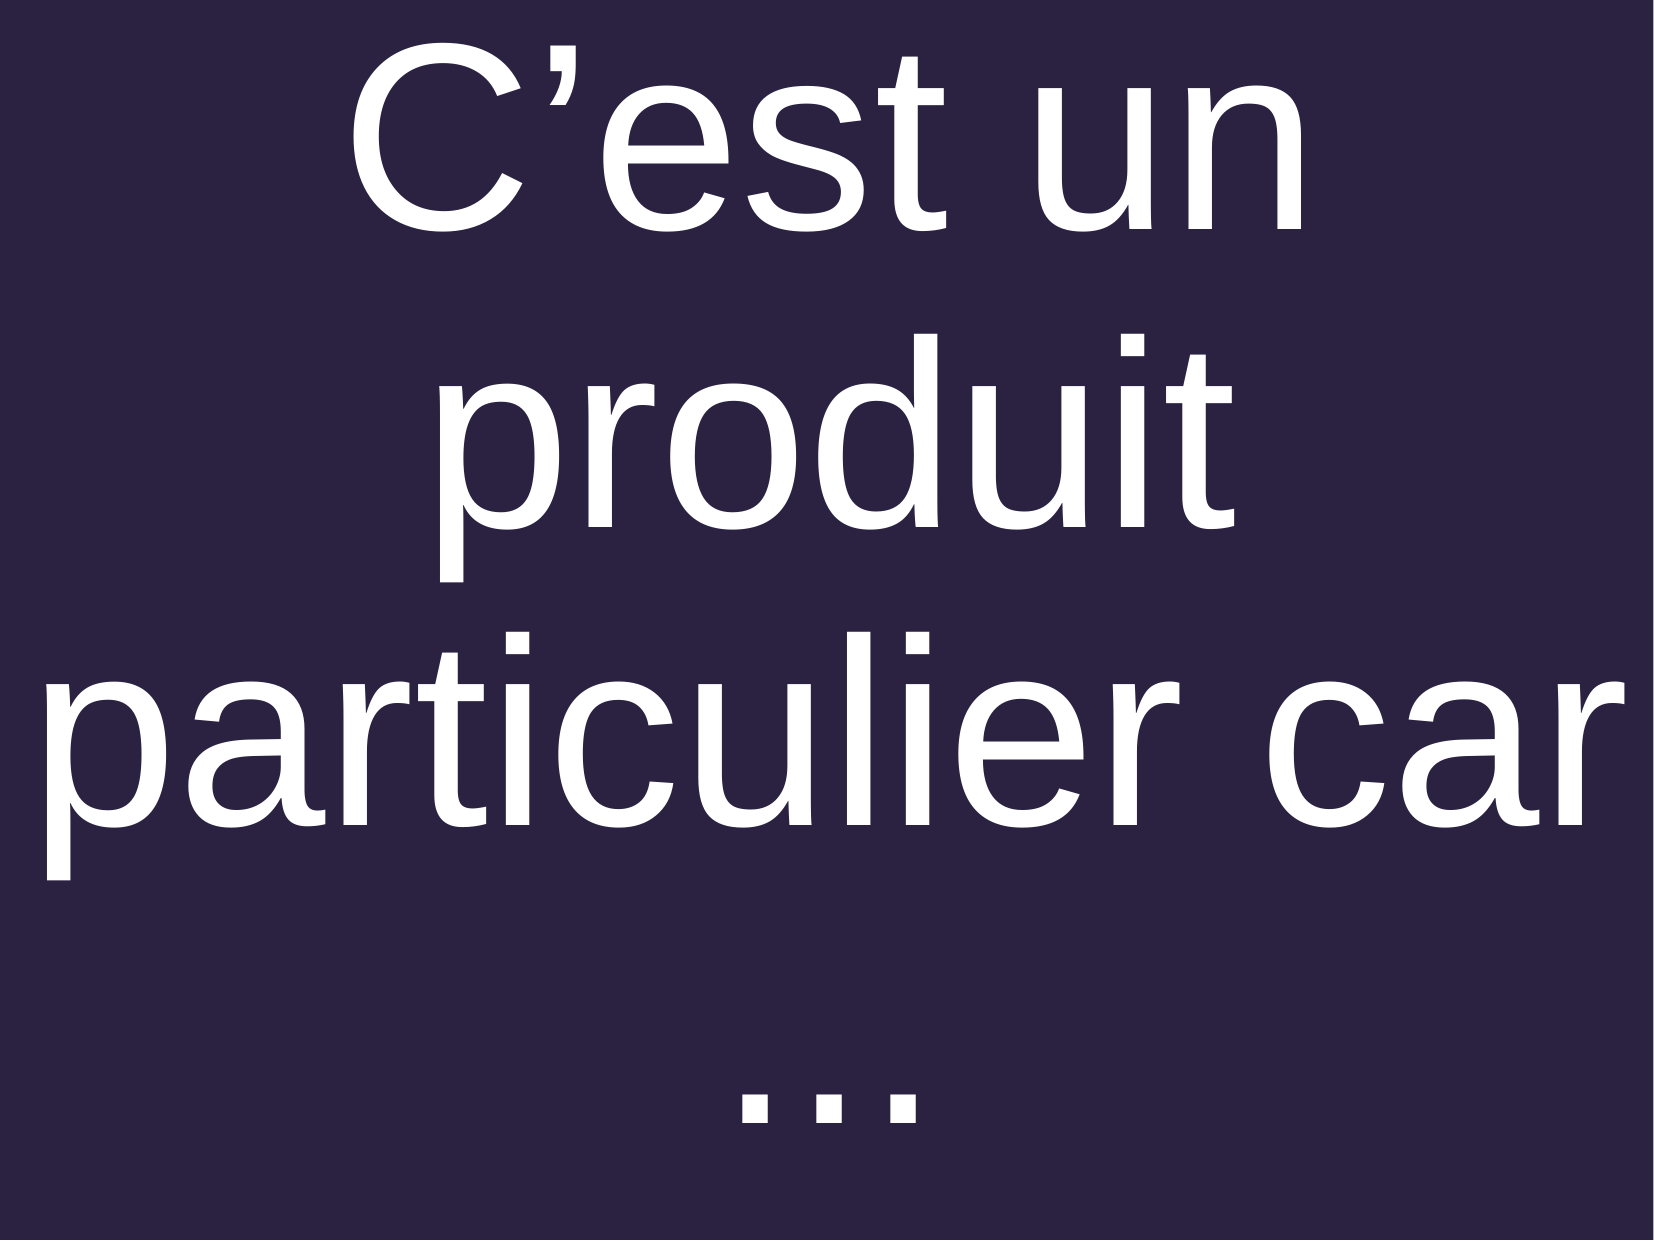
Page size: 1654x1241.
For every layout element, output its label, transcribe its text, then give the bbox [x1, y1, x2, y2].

title C’est un produit particulier car ... [2, 0, 1654, 1181]
